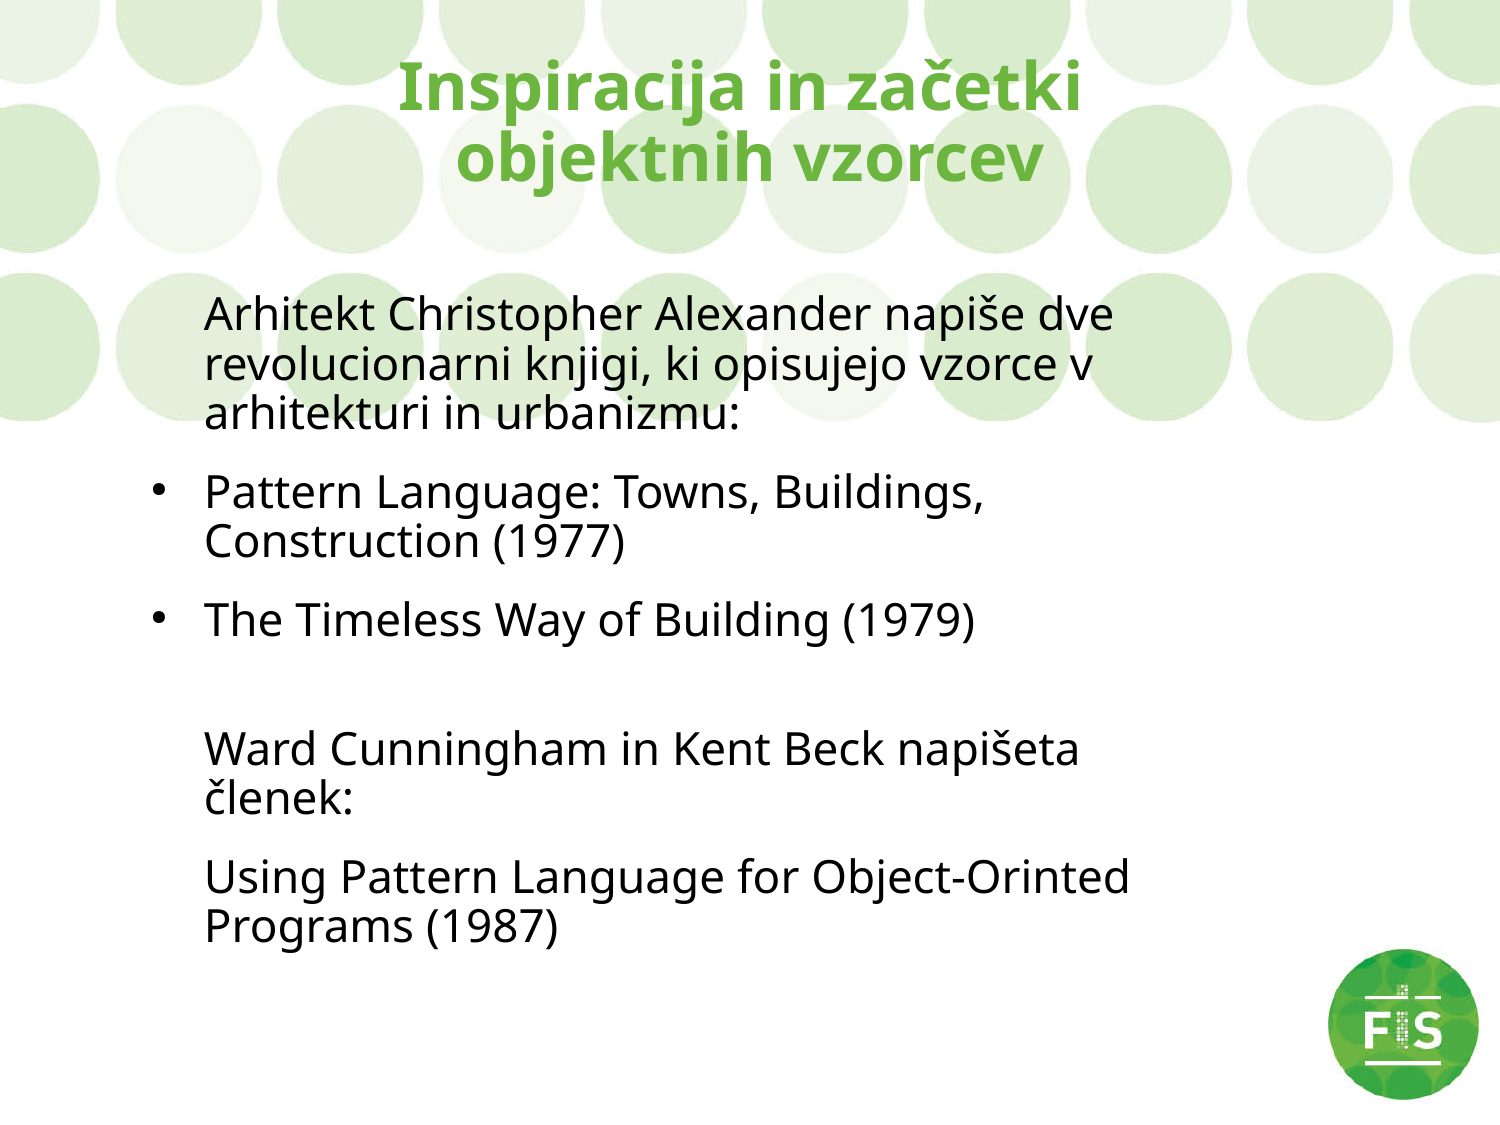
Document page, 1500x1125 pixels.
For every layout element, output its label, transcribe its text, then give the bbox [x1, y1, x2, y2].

title Inspiracija in začetki objektnih vzorcev [75, 45, 1425, 233]
picture [0, 0, 1500, 1125]
list Arhitekt Christopher Alexander napiše dve revolucionarni knjigi, ki opisujejo vzorce v arhitekturi in urbanizmu: Pattern Language: Towns, Buildings, Construction (1977) The Timeless Way of Building (1979) Ward Cunningham in Kent Beck napišeta členek: Using Pattern Language for Object-Orinted Programs (1987) [118, 283, 1241, 1087]
